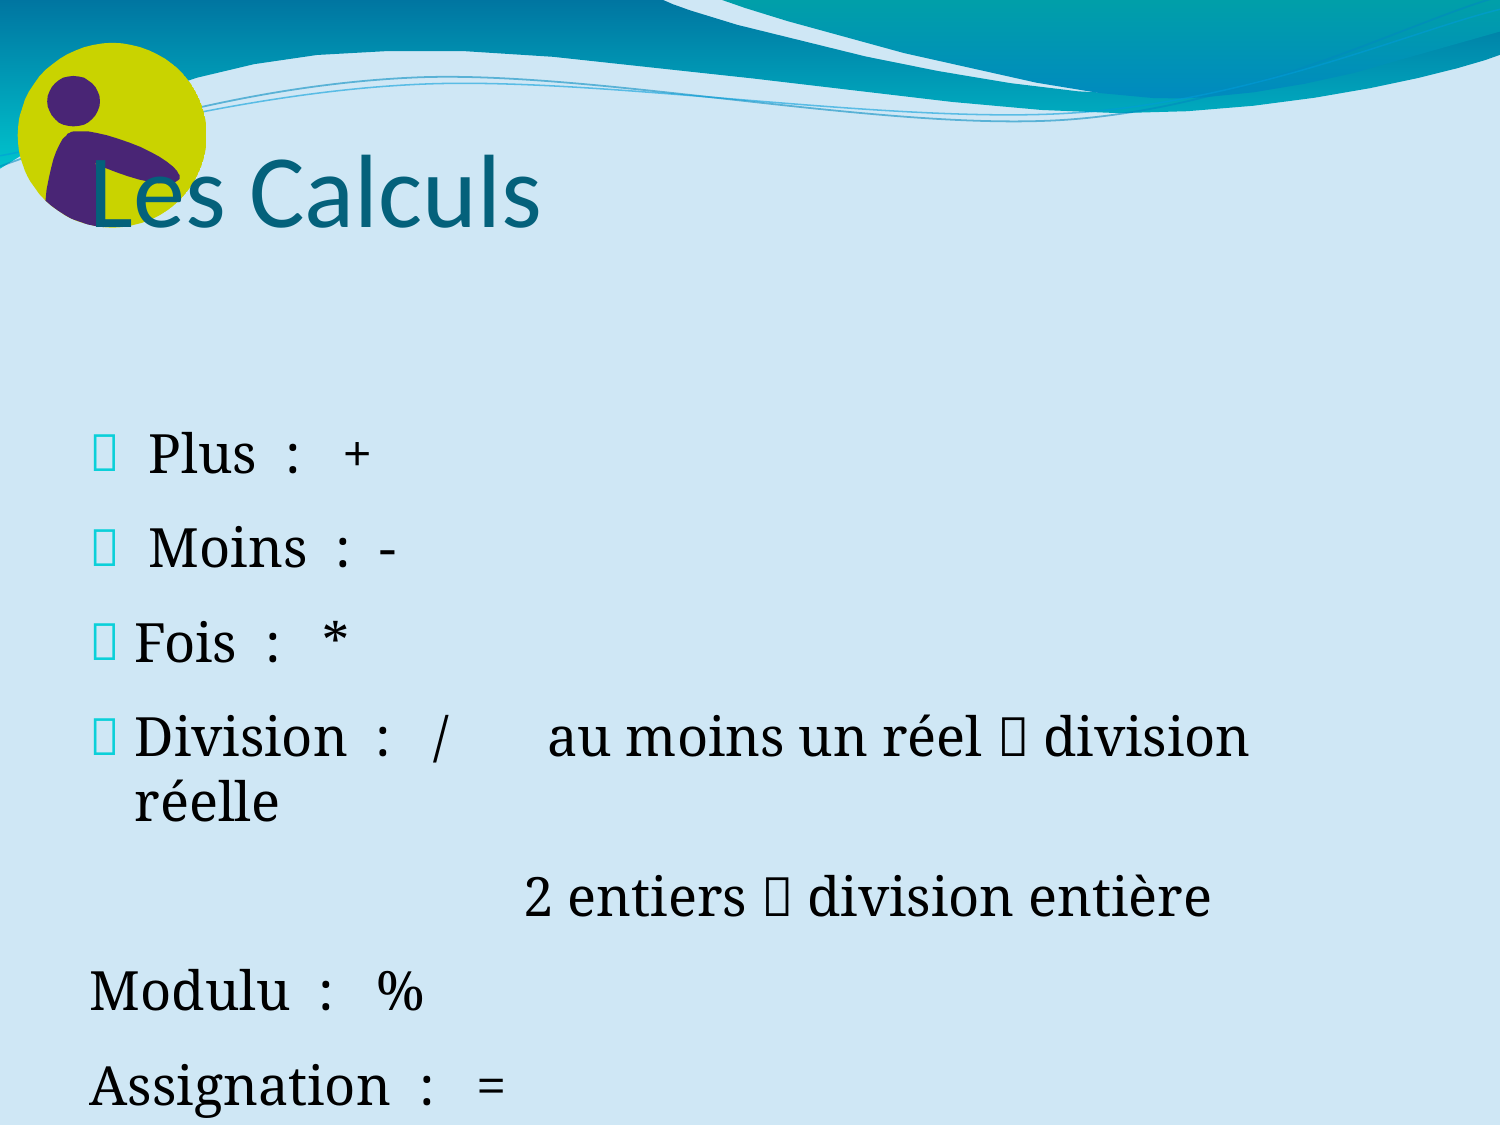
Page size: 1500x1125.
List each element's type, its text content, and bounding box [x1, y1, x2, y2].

title Les Calculs [75, 115, 1425, 303]
list Plus : + Moins : - Fois : * Division : / au moins un réel  division réelle 2 entiers  division entière Modulu : % Assignation : = [75, 317, 1425, 1038]
